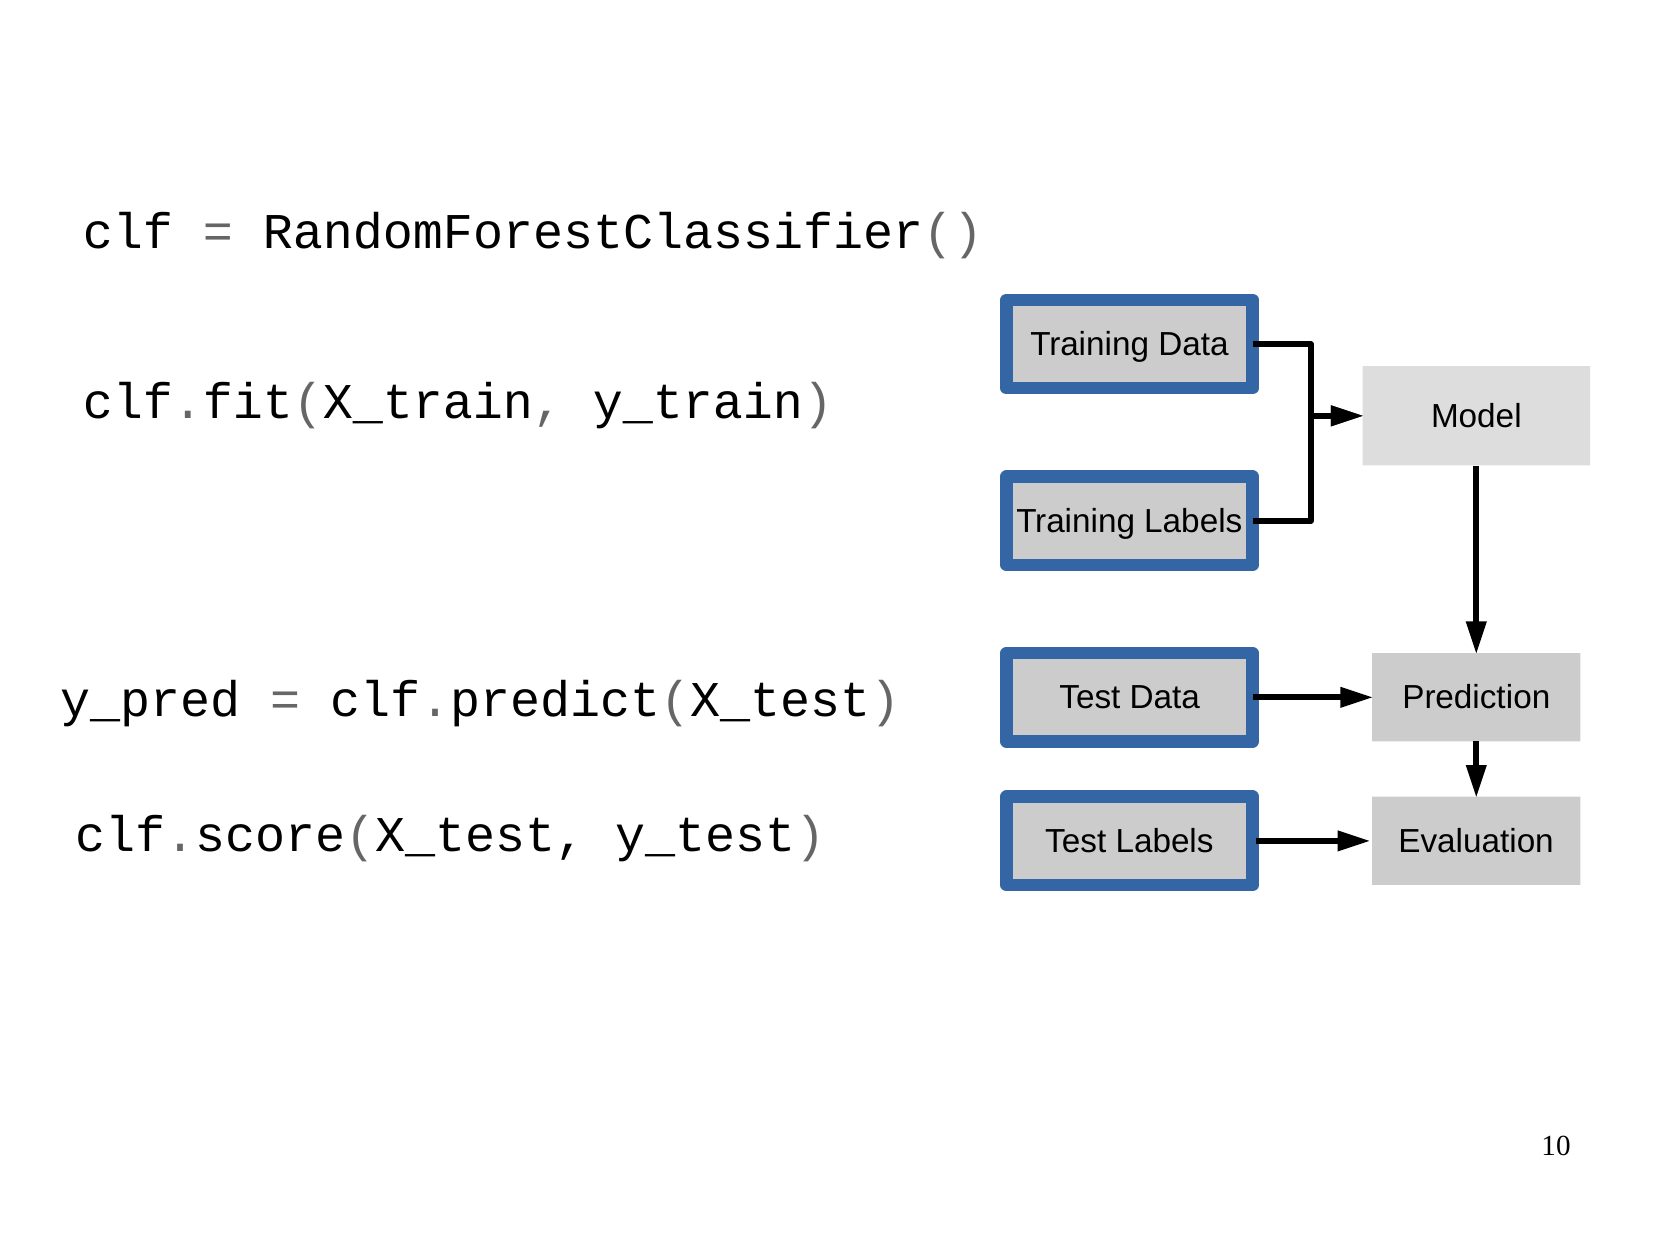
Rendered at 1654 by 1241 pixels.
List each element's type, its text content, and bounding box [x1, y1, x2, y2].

text_box Test Data [1006, 653, 1253, 742]
text_box Test Labels [1006, 796, 1253, 885]
text_box Evaluation [1372, 796, 1581, 885]
text_box Model [1362, 366, 1591, 466]
text_box Prediction [1372, 653, 1581, 742]
text_box Training Labels [1006, 476, 1253, 565]
text_box clf = RandomForestClassifier() clf.fit(X_train, y_train) [82, 150, 1411, 766]
text_box clf.score(X_test, y_test) [75, 810, 1486, 961]
text_box Training Data [1006, 299, 1253, 389]
text_box y_pred = clf.predict(X_test) [60, 675, 916, 766]
